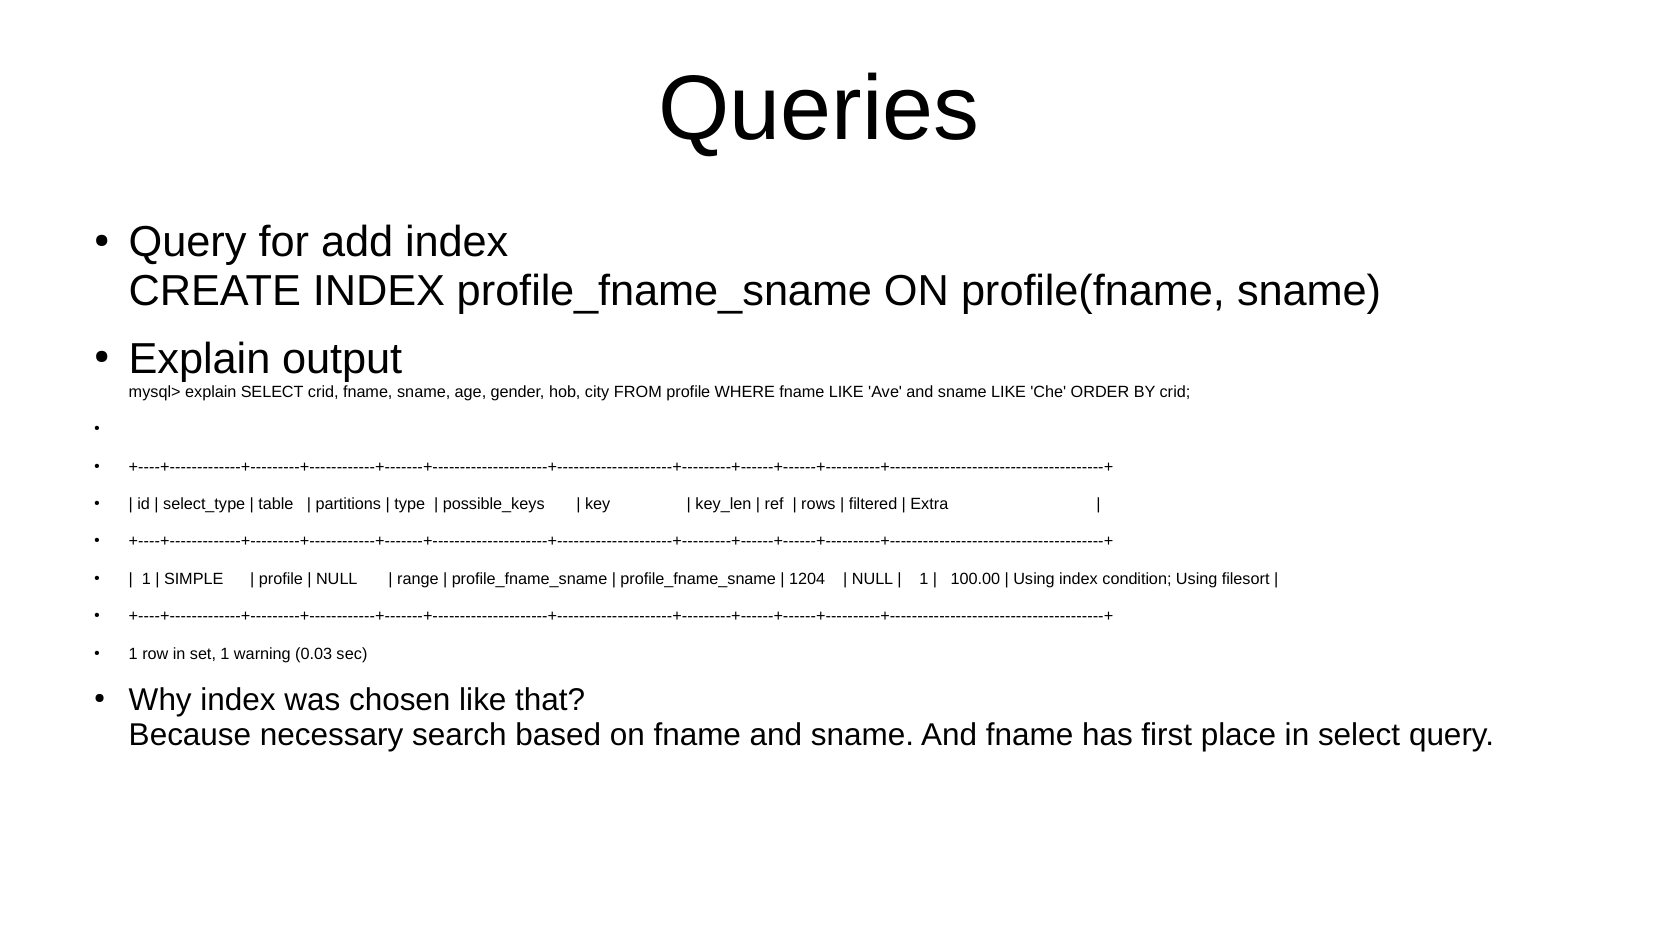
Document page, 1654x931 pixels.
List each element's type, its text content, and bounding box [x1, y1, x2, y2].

title Queries [75, 30, 1564, 186]
list Query for add index CREATE INDEX profile_fname_sname ON profile(fname, sname) Explain output mysql> explain SELECT crid, fname, sname, age, gender, hob, city FROM profile WHERE fname LIKE 'Ave' and sname LIKE 'Che' ORDER BY crid; +----+-------------+---------+------------+-------+---------------------+---------------------+---------+------+------+----------+---------------------------------------+ | id | select_type | table | partitions | type | possible_keys | key | key_len | ref | rows | filtered | Extra | +----+-------------+---------+------------+-------+---------------------+---------------------+---------+------+------+----------+---------------------------------------+ | 1 | SIMPLE | profile | NULL | range | profile_fname_sname | profile_fname_sname | 1204 | NULL | 1 | 100.00 | Using index condition; Using filesort | +----+-------------+---------+------------+-------+---------------------+---------------------+---------+------+------+----------+---------------------------------------+ 1 row in set, 1 warning (0.03 sec) Why index was chosen like that? Because necessary search based on fname and sname. And fname has first place in select query. [82, 217, 1571, 758]
